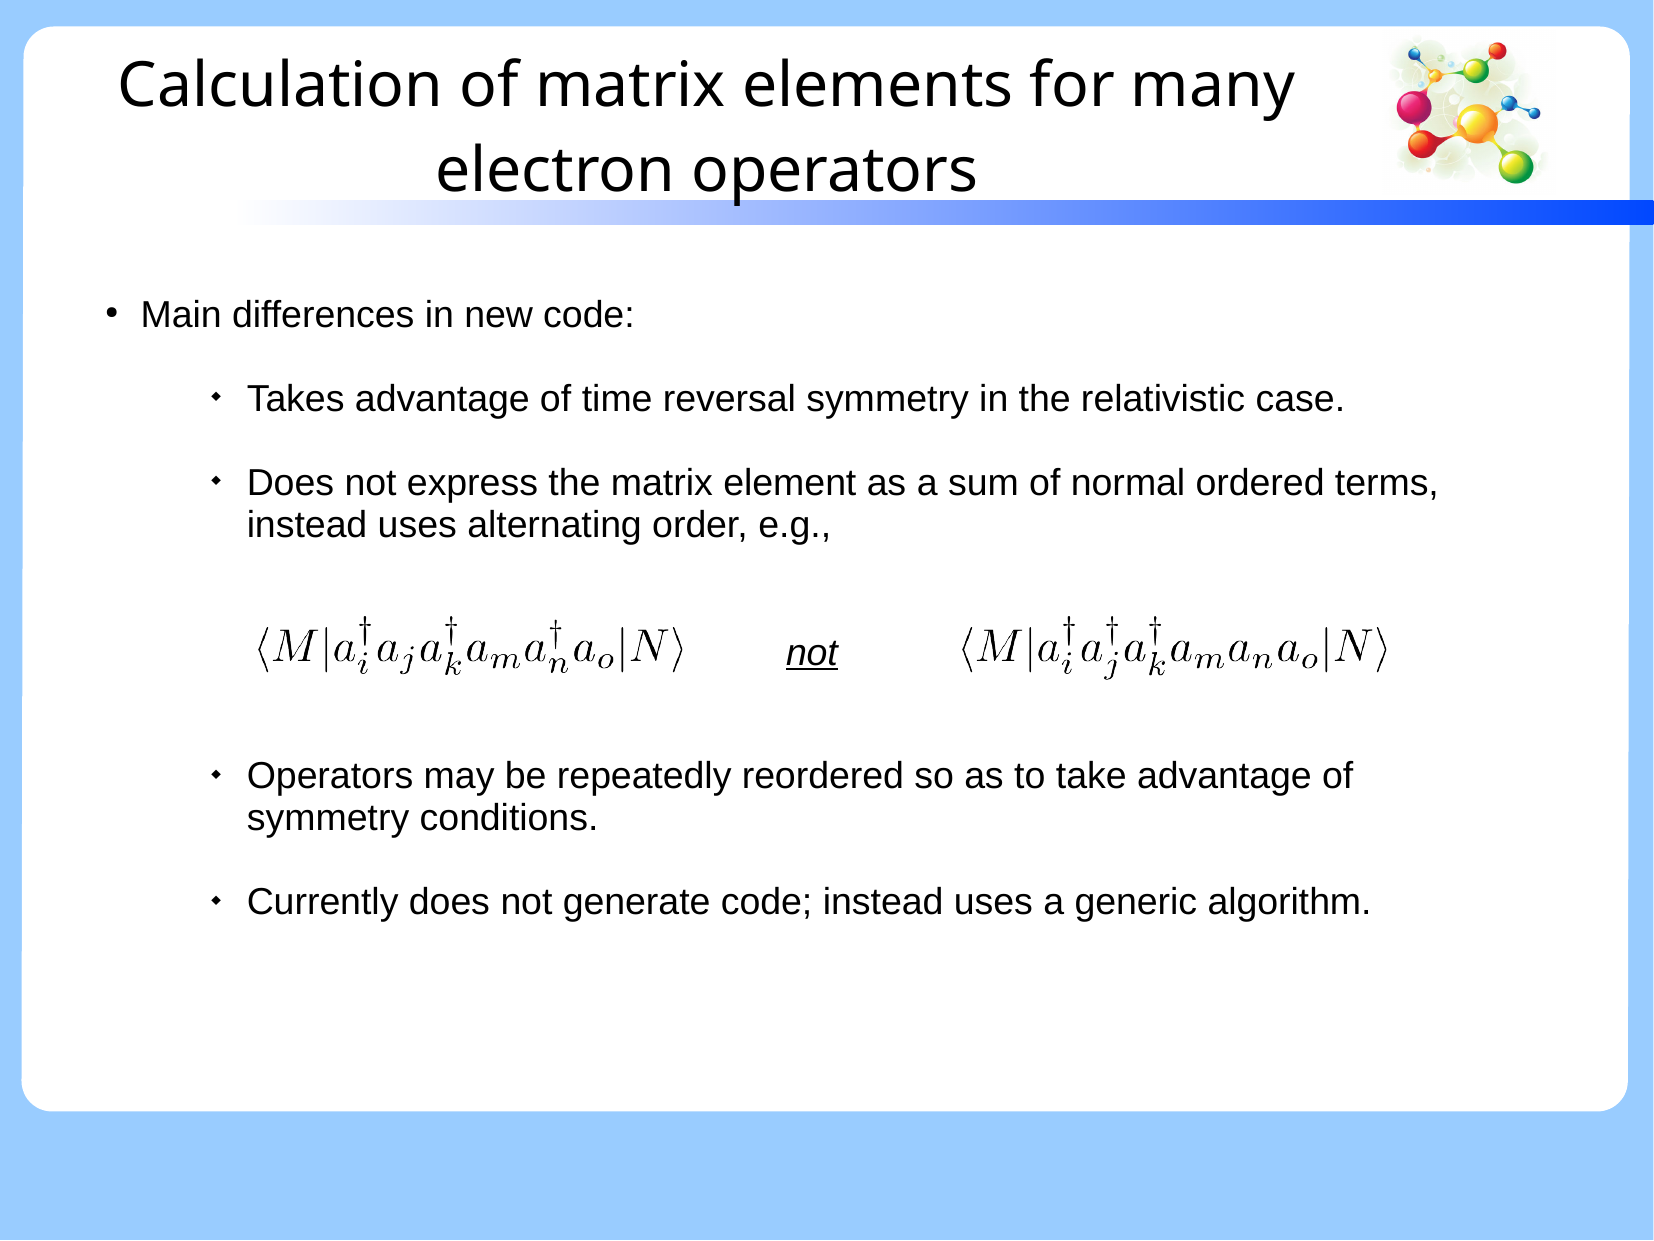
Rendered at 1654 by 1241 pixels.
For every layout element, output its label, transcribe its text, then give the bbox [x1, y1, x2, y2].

text_box Main differences in new code: Takes advantage of time reversal symmetry in the relativistic case. Does not express the matrix element as a sum of normal ordered terms, instead uses alternating order, e.g., Operators may be repeatedly reordered so as to take advantage of symmetry conditions. Currently does not generate code; instead uses a generic algorithm. [90, 243, 1542, 1099]
list [53, 242, 1542, 835]
picture [1382, 29, 1556, 195]
picture [258, 616, 683, 675]
title Calculation of matrix elements for many electron operators [82, 49, 1332, 201]
text_box not [771, 624, 907, 681]
picture [962, 616, 1387, 680]
